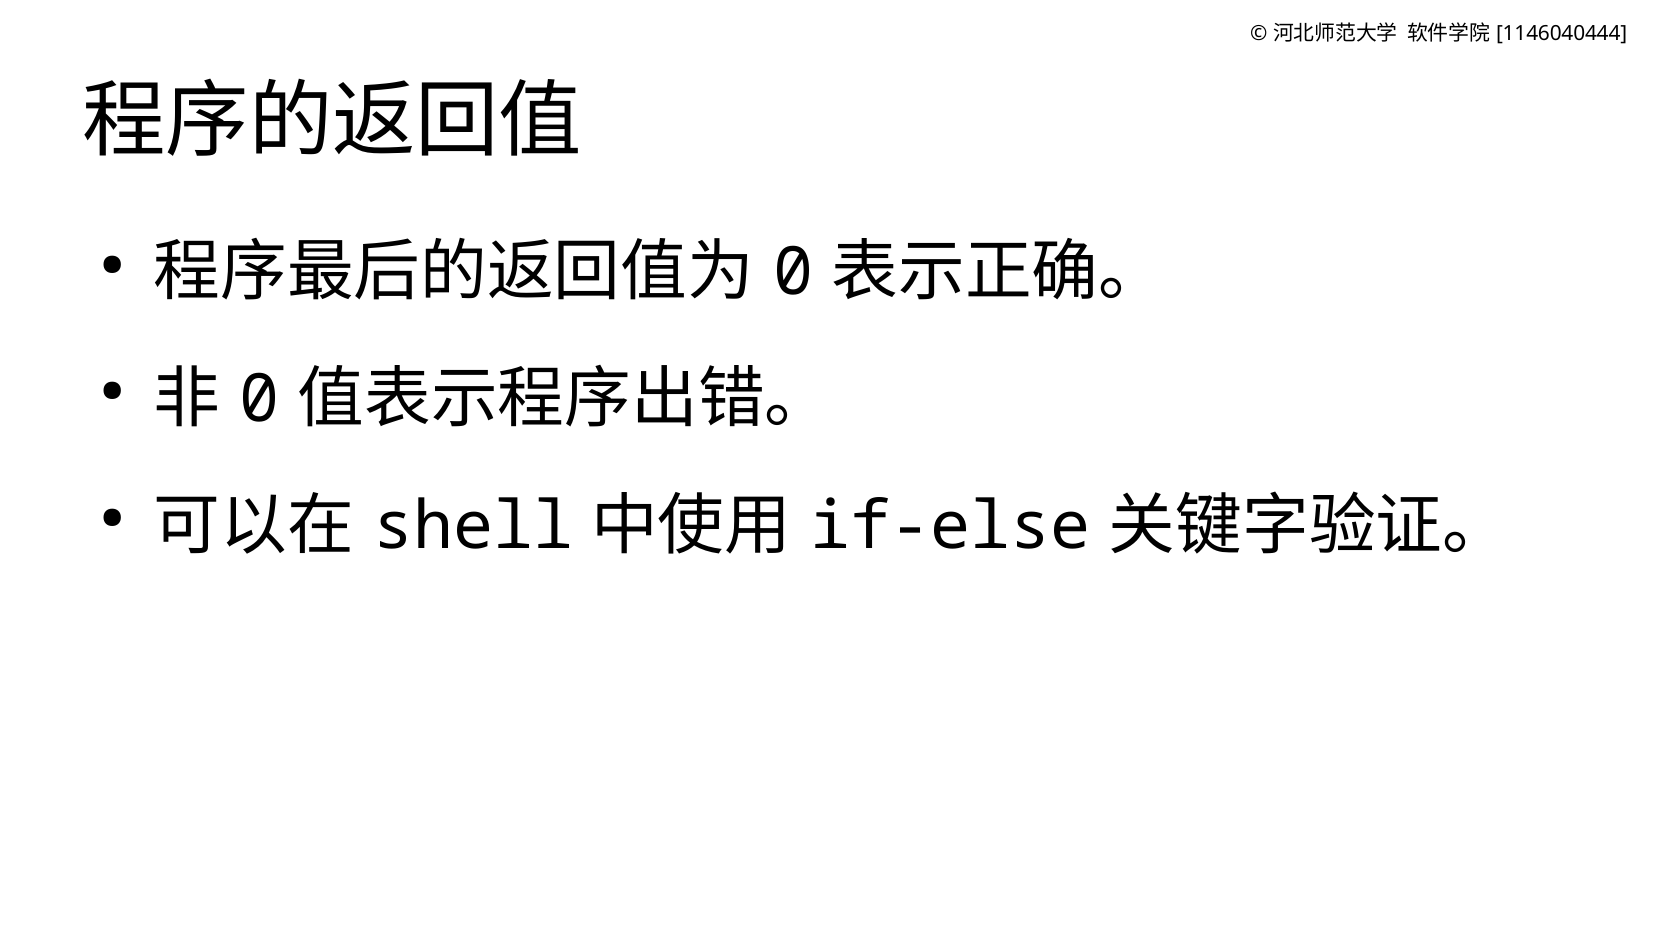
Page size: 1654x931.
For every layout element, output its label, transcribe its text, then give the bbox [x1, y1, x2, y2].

list 程序最后的返回值为0表示正确。 非0值表示程序出错。 可以在shell中使用if-else关键字验证。 [82, 217, 1571, 758]
title 程序的返回值 [82, 37, 1571, 189]
